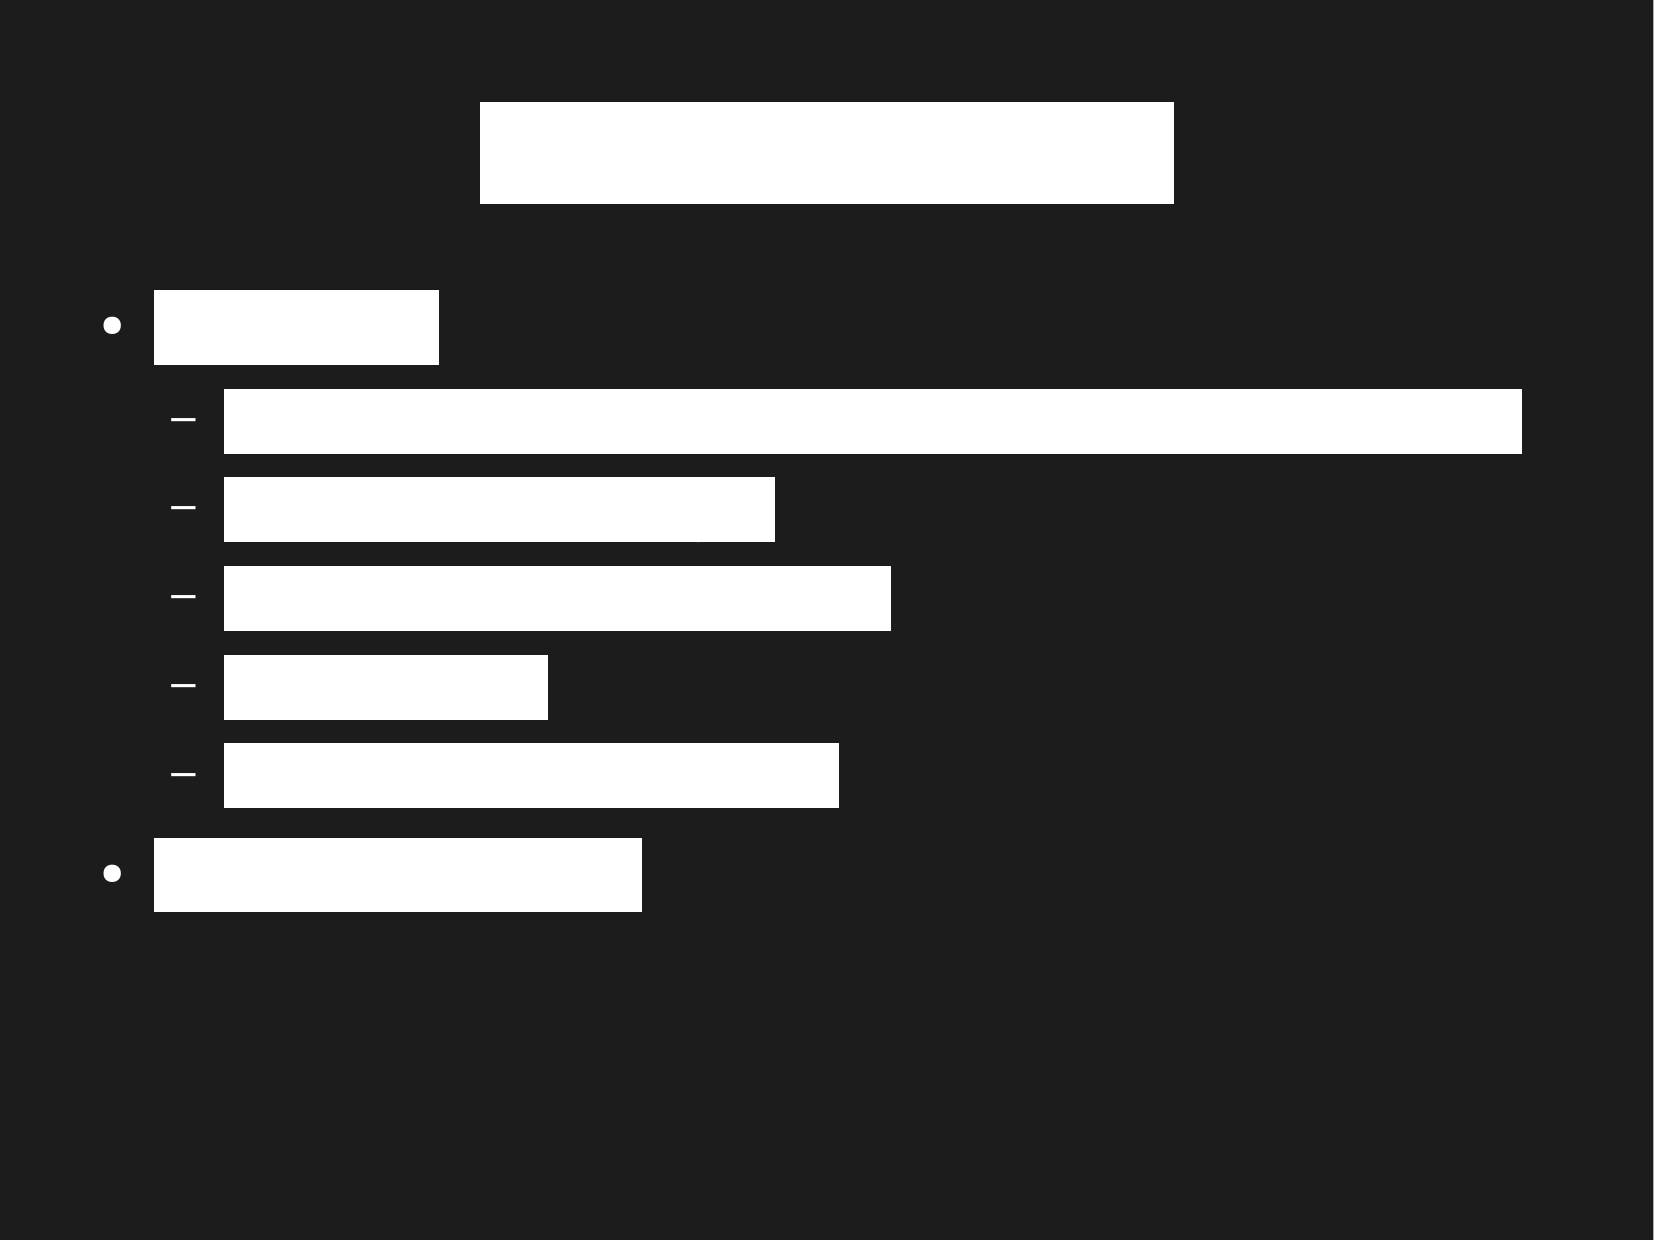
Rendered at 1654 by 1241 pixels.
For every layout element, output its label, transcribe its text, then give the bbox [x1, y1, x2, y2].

title Parsing Example [82, 49, 1571, 257]
list grammar: expression := expression '+' expression | number number := 1-9 digits digits := digit | digit digits digit := 0-9 (start rule: expression) input: “42+10+2” [82, 290, 1571, 1010]
